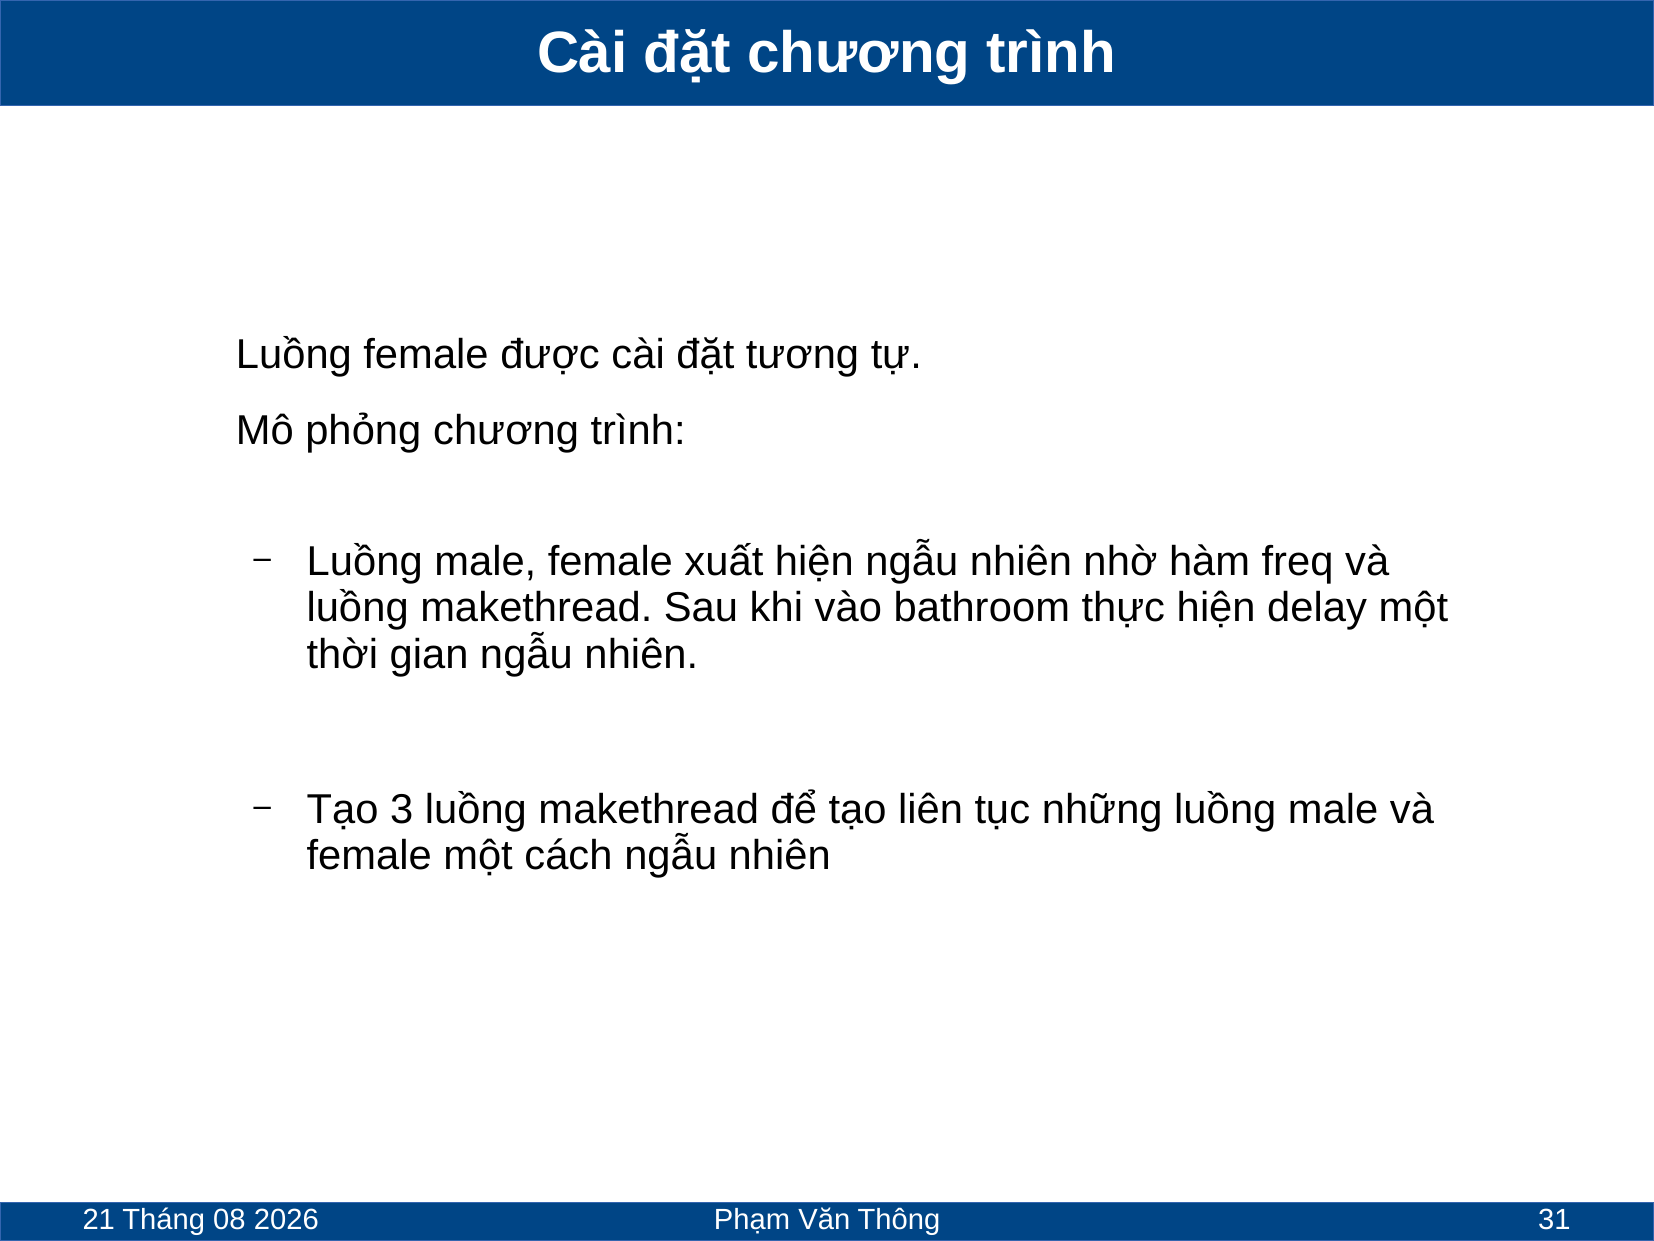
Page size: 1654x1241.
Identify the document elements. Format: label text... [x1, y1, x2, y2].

list Luồng female được cài đặt tương tự. Mô phỏng chương trình: Luồng male, female xuất hiện ngẫu nhiên nhờ hàm freq và luồng makethread. Sau khi vào bathroom thực hiện delay một thời gian ngẫu nhiên. Tạo 3 luồng makethread để tạo liên tục những luồng male và female một cách ngẫu nhiên [165, 330, 1486, 1051]
title Cài đặt chương trình [0, 0, 1654, 106]
